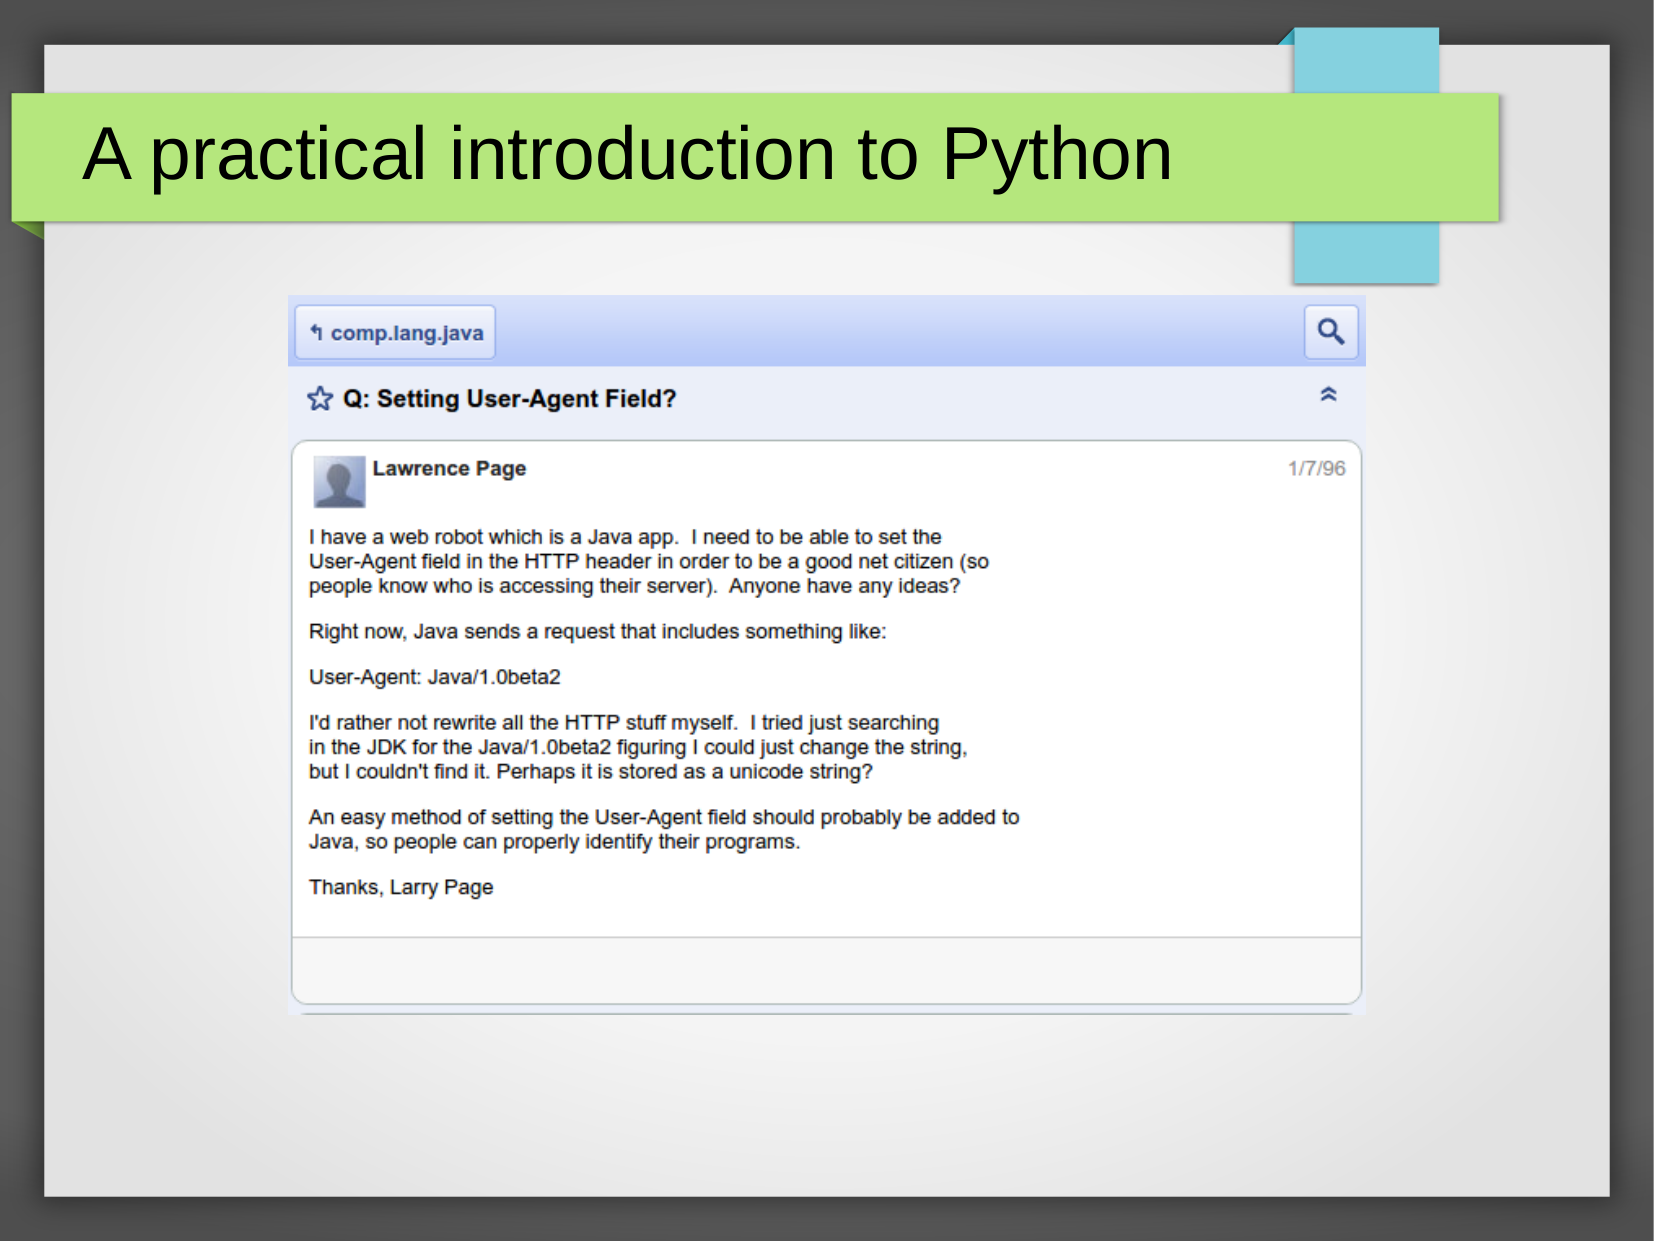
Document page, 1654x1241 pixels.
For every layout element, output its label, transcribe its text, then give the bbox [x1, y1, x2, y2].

picture [0, 0, 1654, 1241]
title A practical introduction to Python [82, 94, 1264, 213]
